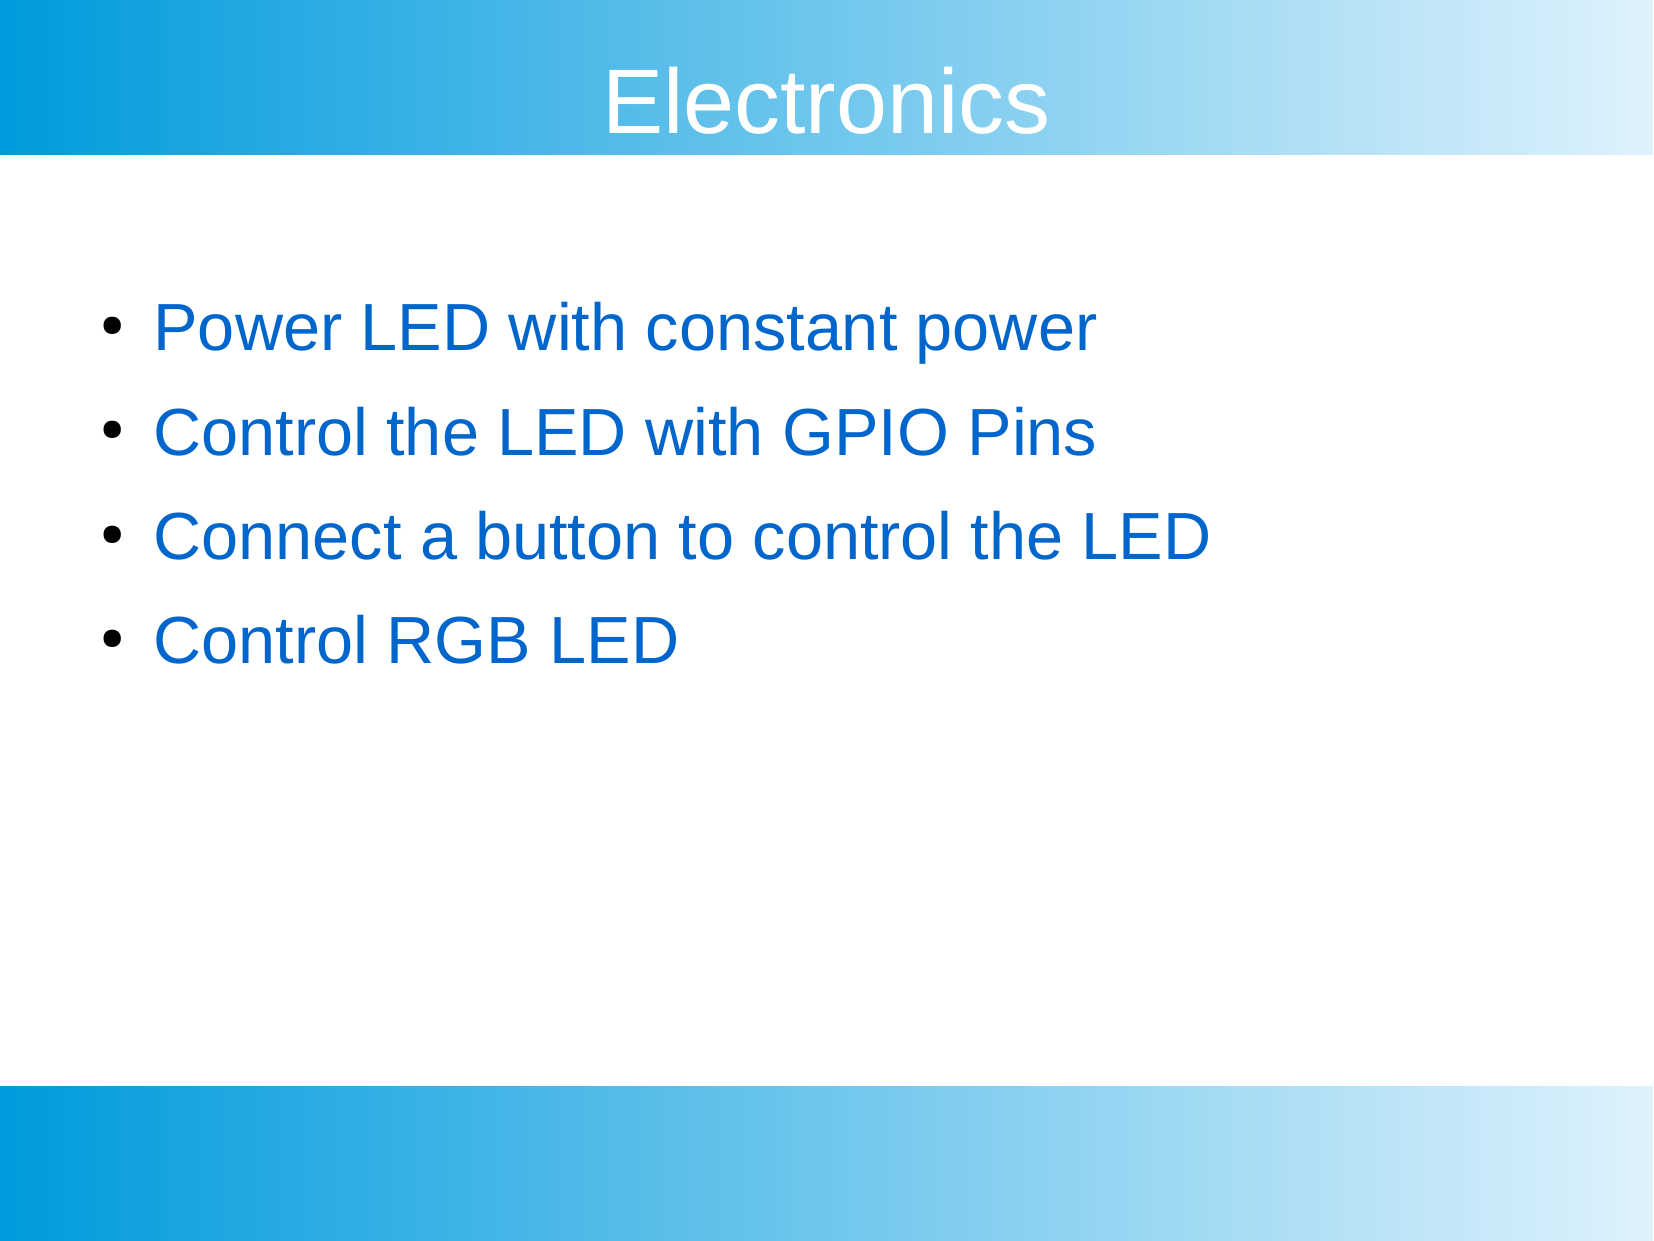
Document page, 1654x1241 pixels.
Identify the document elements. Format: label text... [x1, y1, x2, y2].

list Power LED with constant power Control the LED with GPIO Pins Connect a button to control the LED Control RGB LED [82, 290, 1571, 1010]
title Electronics [82, 49, 1571, 155]
